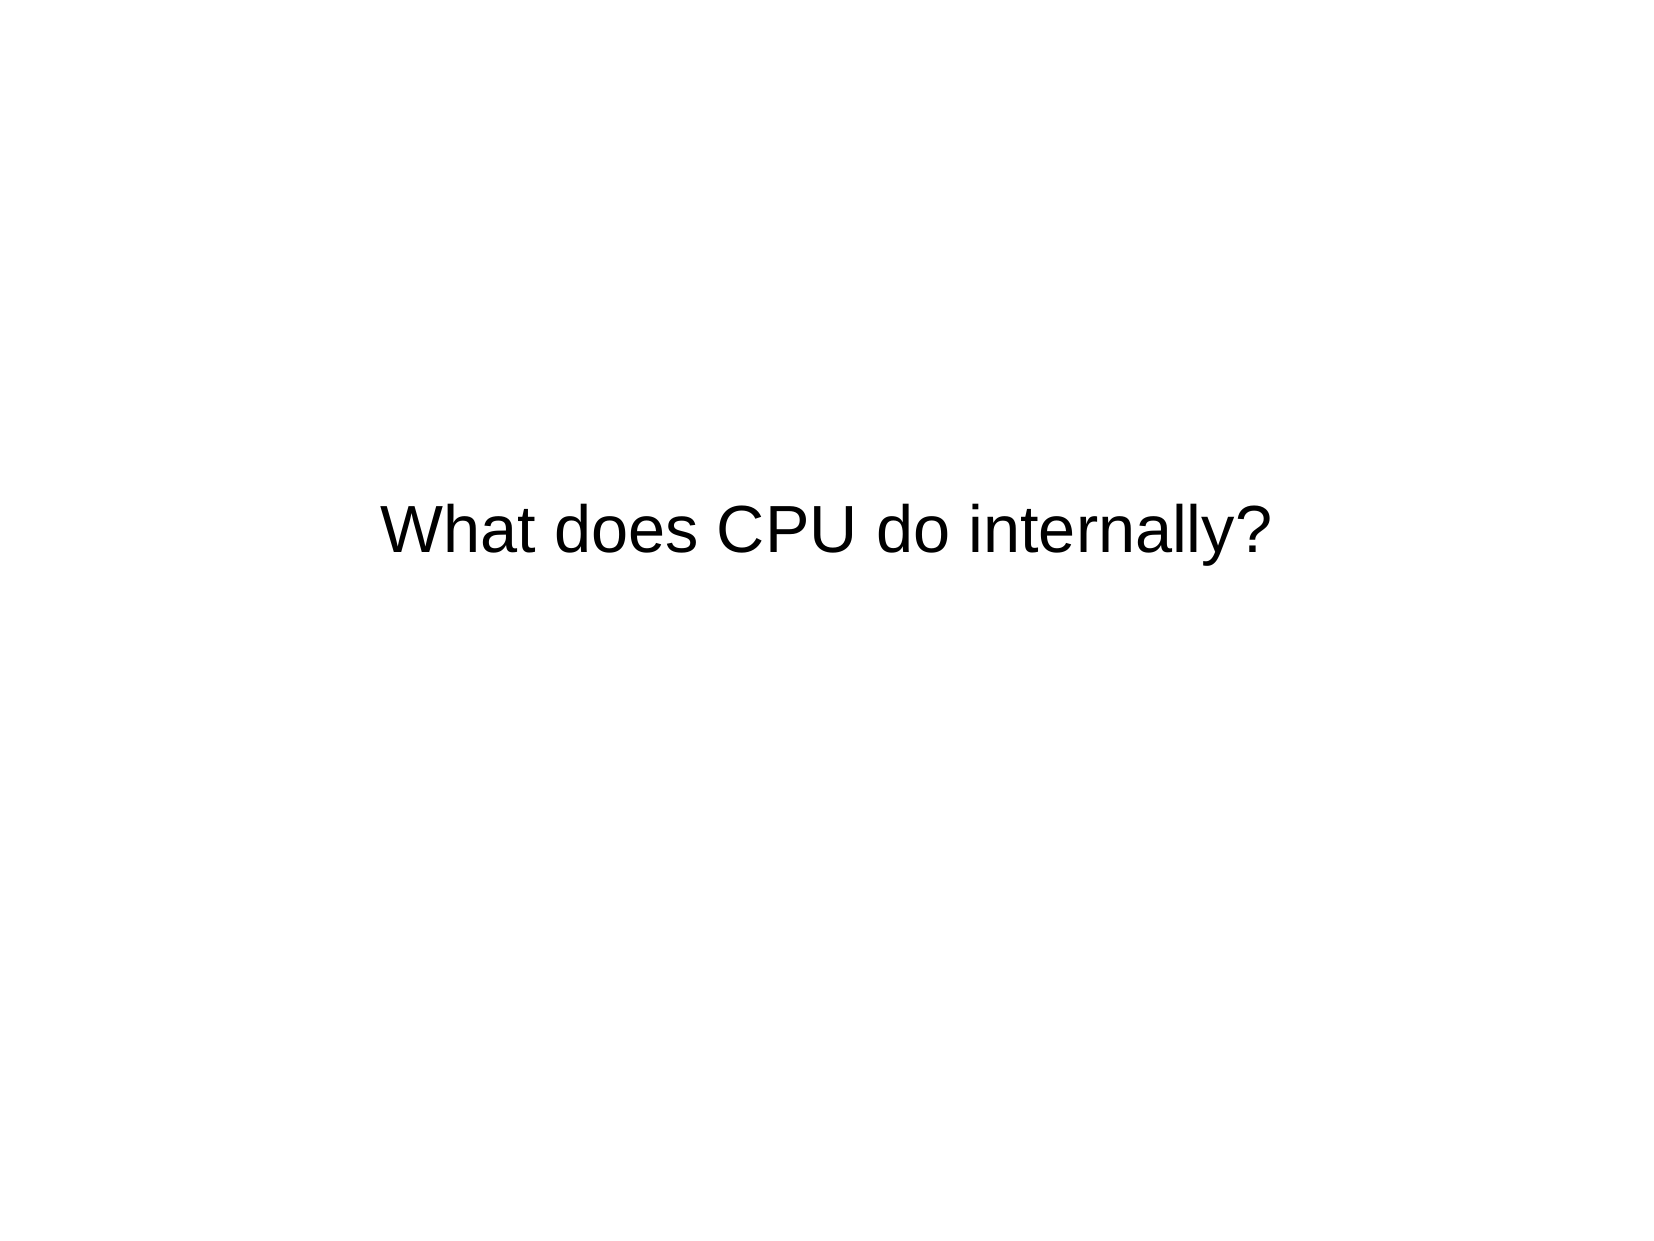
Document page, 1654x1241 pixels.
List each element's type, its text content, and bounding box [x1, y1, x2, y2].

subtitle What does CPU do internally? [82, 49, 1571, 1010]
